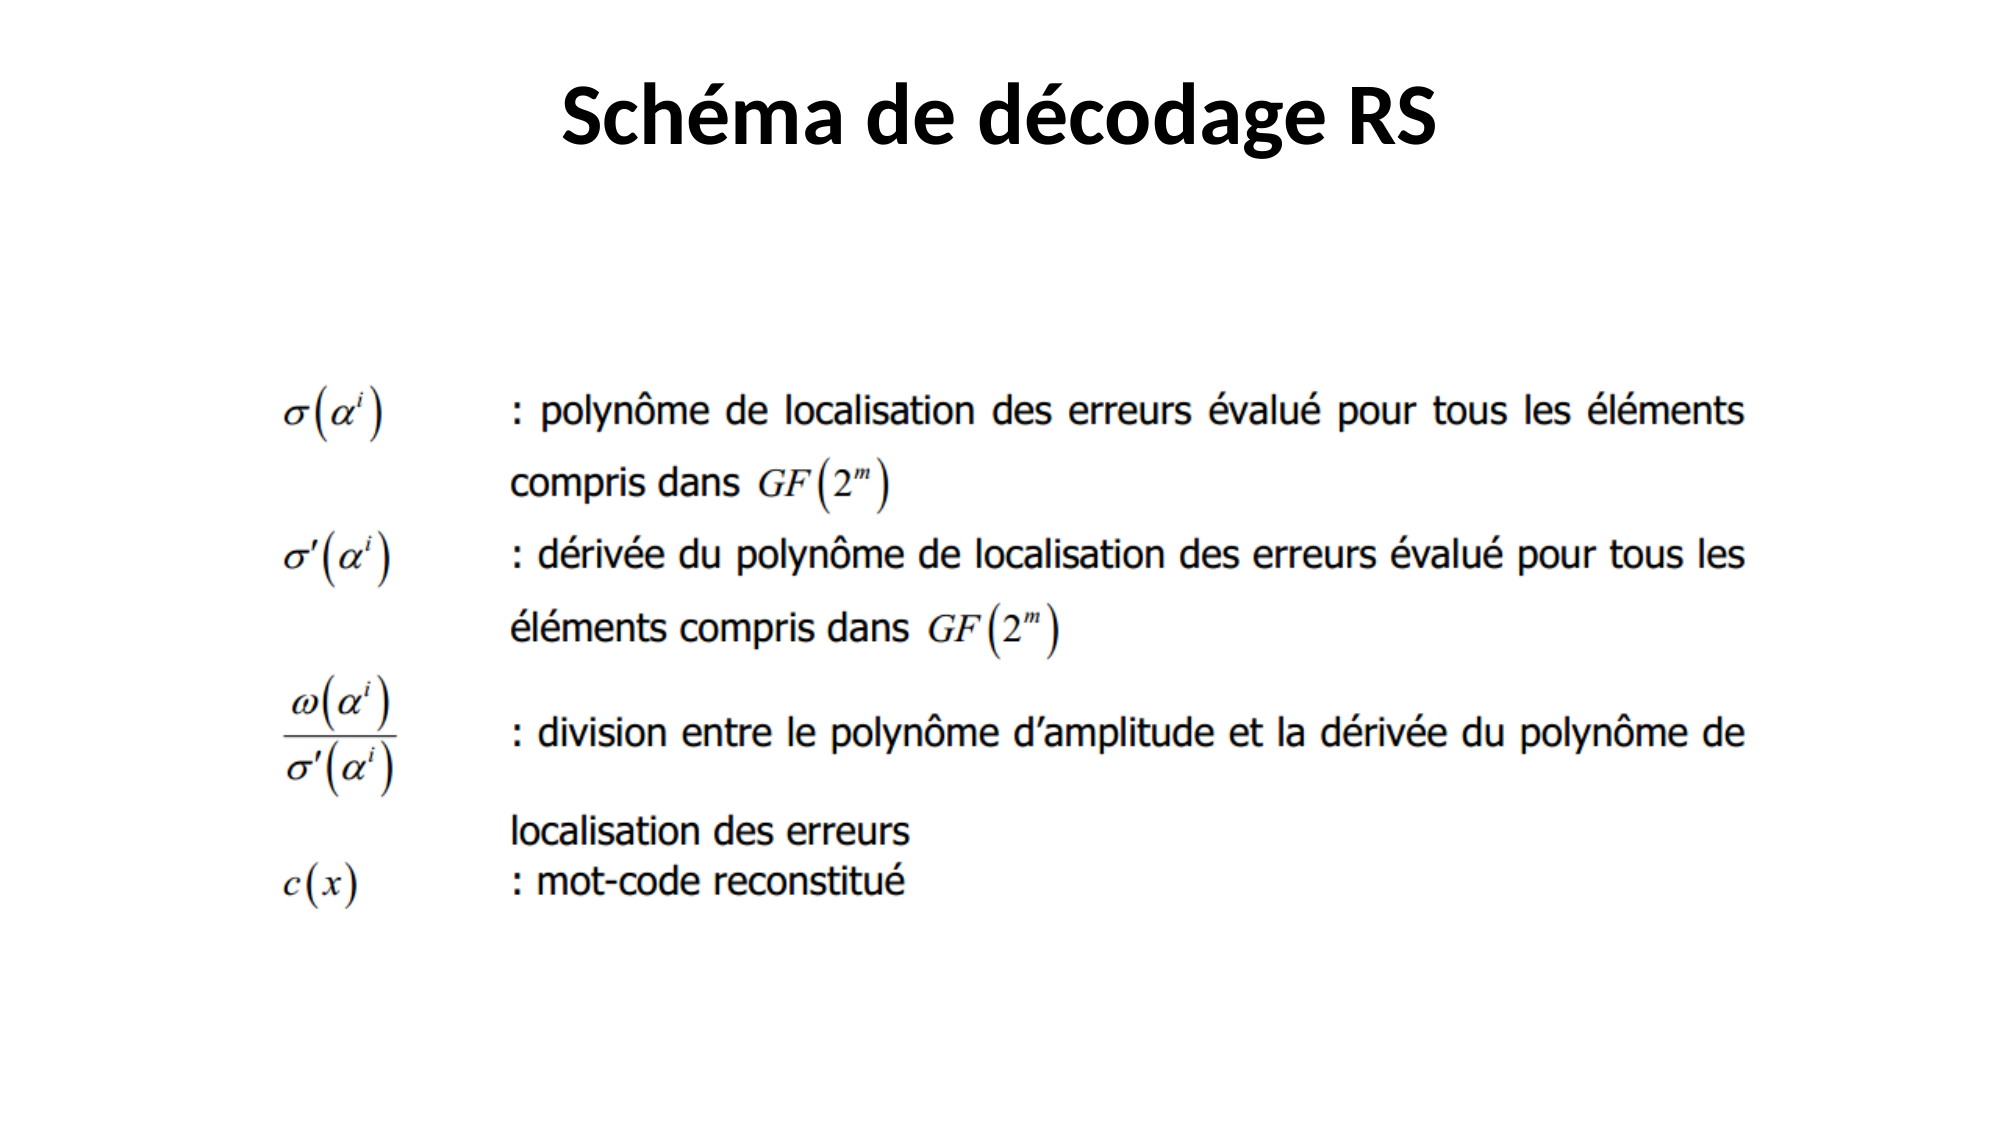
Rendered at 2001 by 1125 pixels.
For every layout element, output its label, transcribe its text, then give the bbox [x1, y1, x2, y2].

title Schéma de décodage RS [137, 59, 1863, 278]
picture [213, 343, 1787, 970]
